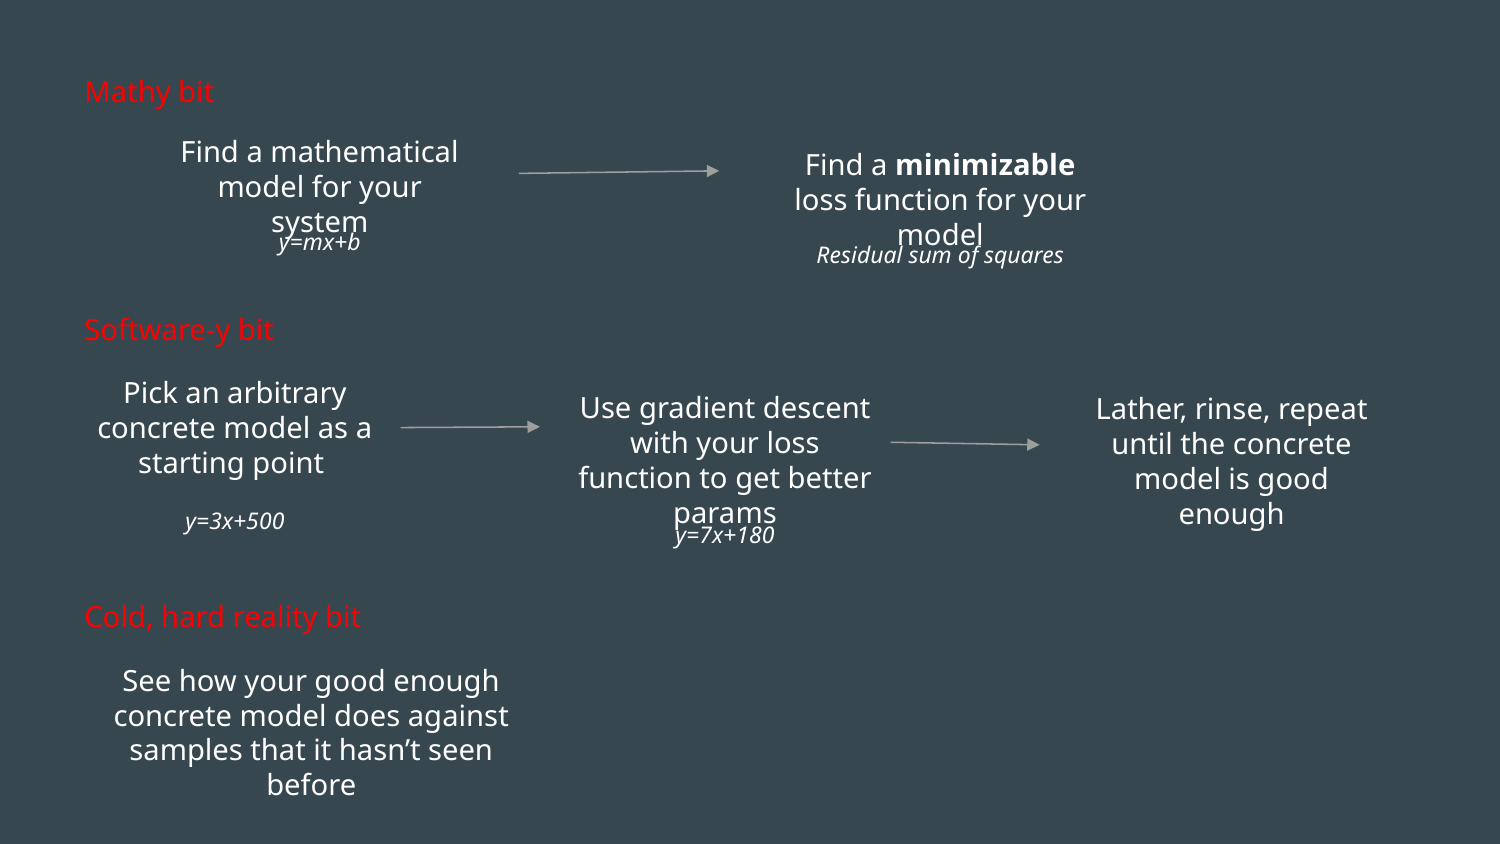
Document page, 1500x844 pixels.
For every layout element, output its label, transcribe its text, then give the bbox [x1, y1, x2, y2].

text_box y=7x+180 [559, 505, 891, 564]
text_box Use gradient descent with your loss function to get better params [559, 374, 891, 505]
text_box Mathy bit [69, 57, 809, 124]
text_box Find a mathematical model for your system [154, 124, 486, 212]
text_box y=3x+500 [69, 491, 401, 549]
text_box Pick an arbitrary concrete model as a starting point [69, 362, 401, 491]
text_box Lather, rinse, repeat until the concrete model is good enough [1065, 375, 1398, 546]
text_box y=mx+b [154, 212, 486, 271]
text_box Software-y bit [69, 296, 809, 362]
text_box Find a minimizable loss function for your model [766, 131, 1115, 267]
text_box See how your good enough concrete model does against samples that it hasn’t seen before [69, 649, 554, 817]
text_box Cold, hard reality bit [69, 583, 809, 649]
text_box Residual sum of squares [774, 225, 1106, 284]
